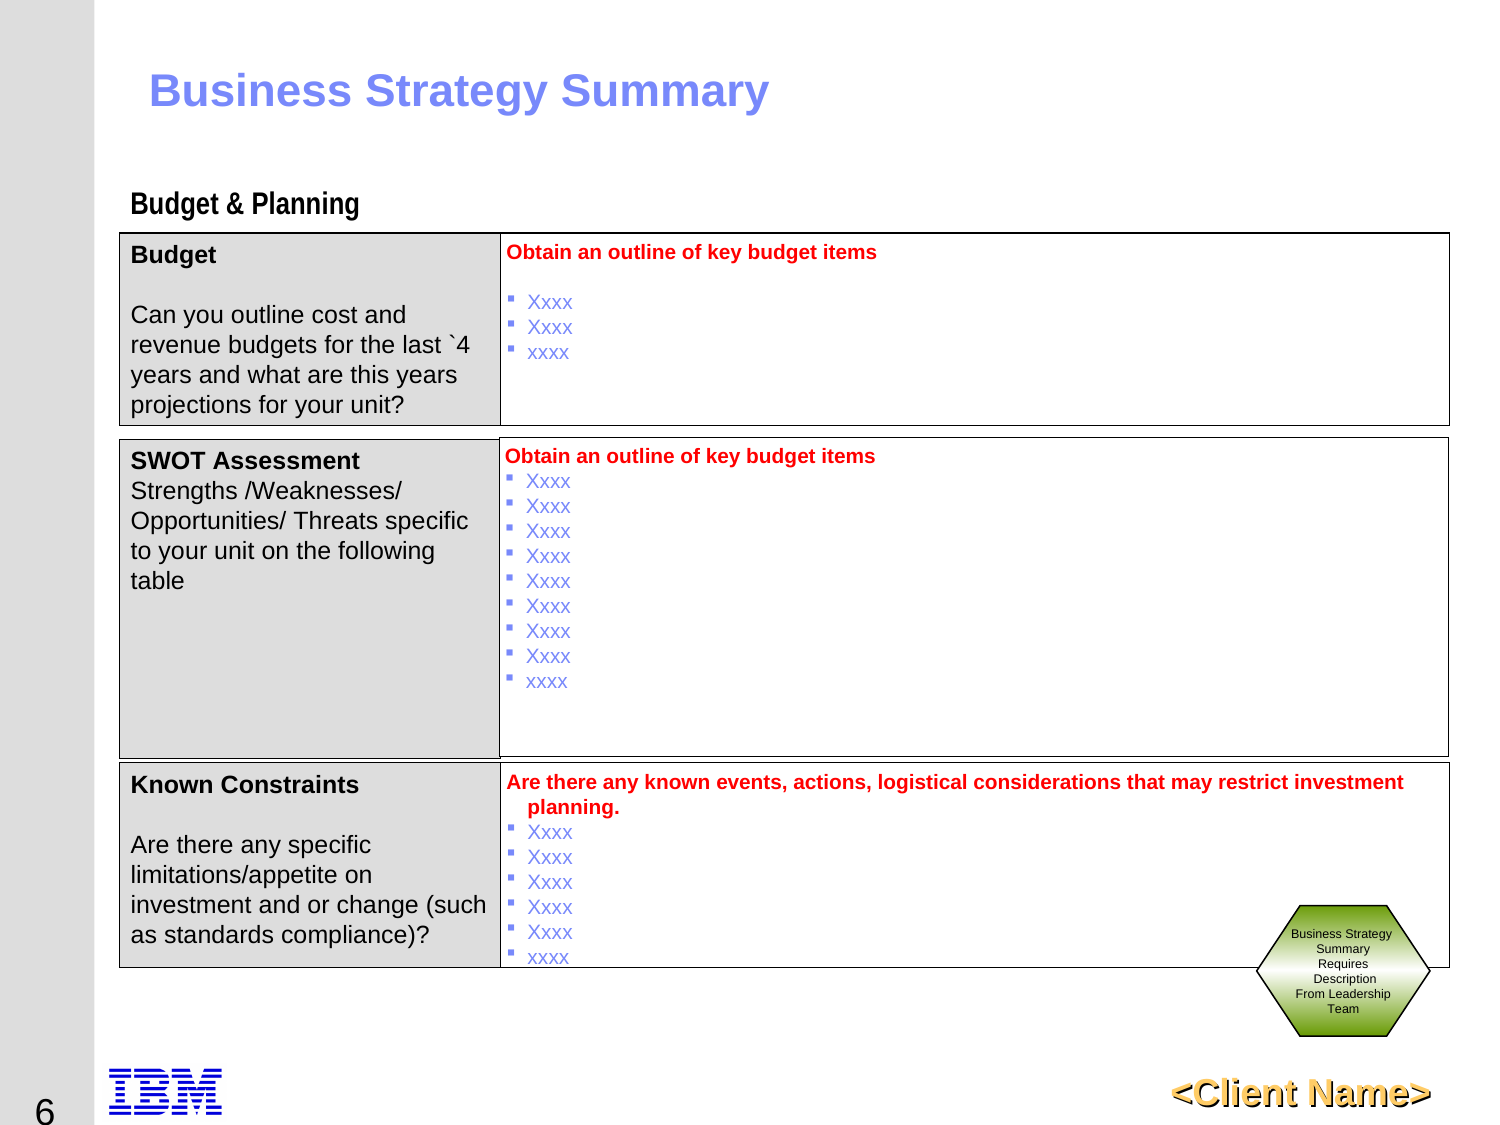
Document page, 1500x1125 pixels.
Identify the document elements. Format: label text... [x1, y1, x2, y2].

text_box Budget Can you outline cost and revenue budgets for the last `4 years and what are this years projections for your unit? [119, 233, 500, 426]
text_box Business Strategy Summary Requires Description From Leadership Team [1256, 905, 1430, 1037]
text_box Budget & Planning [119, 182, 461, 222]
text_box Obtain an outline of key budget items Xxxx Xxxx Xxxx Xxxx Xxxx Xxxx Xxxx Xxxx xxxx [499, 437, 1449, 757]
text_box SWOT Assessment Strengths /Weaknesses/ Opportunities/ Threats specific to your unit on the following table [119, 439, 501, 759]
text_box Are there any known events, actions, logistical considerations that may restrict investment planning. Xxxx Xxxx Xxxx Xxxx Xxxx xxxx [500, 762, 1450, 968]
picture [102, 1063, 227, 1122]
title Business Strategy Summary [136, 27, 1350, 122]
text_box Obtain an outline of key budget items Xxxx Xxxx xxxx [500, 233, 1450, 426]
text_box Known Constraints Are there any specific limitations/appetite on investment and or change (such as standards compliance)? [119, 762, 500, 968]
